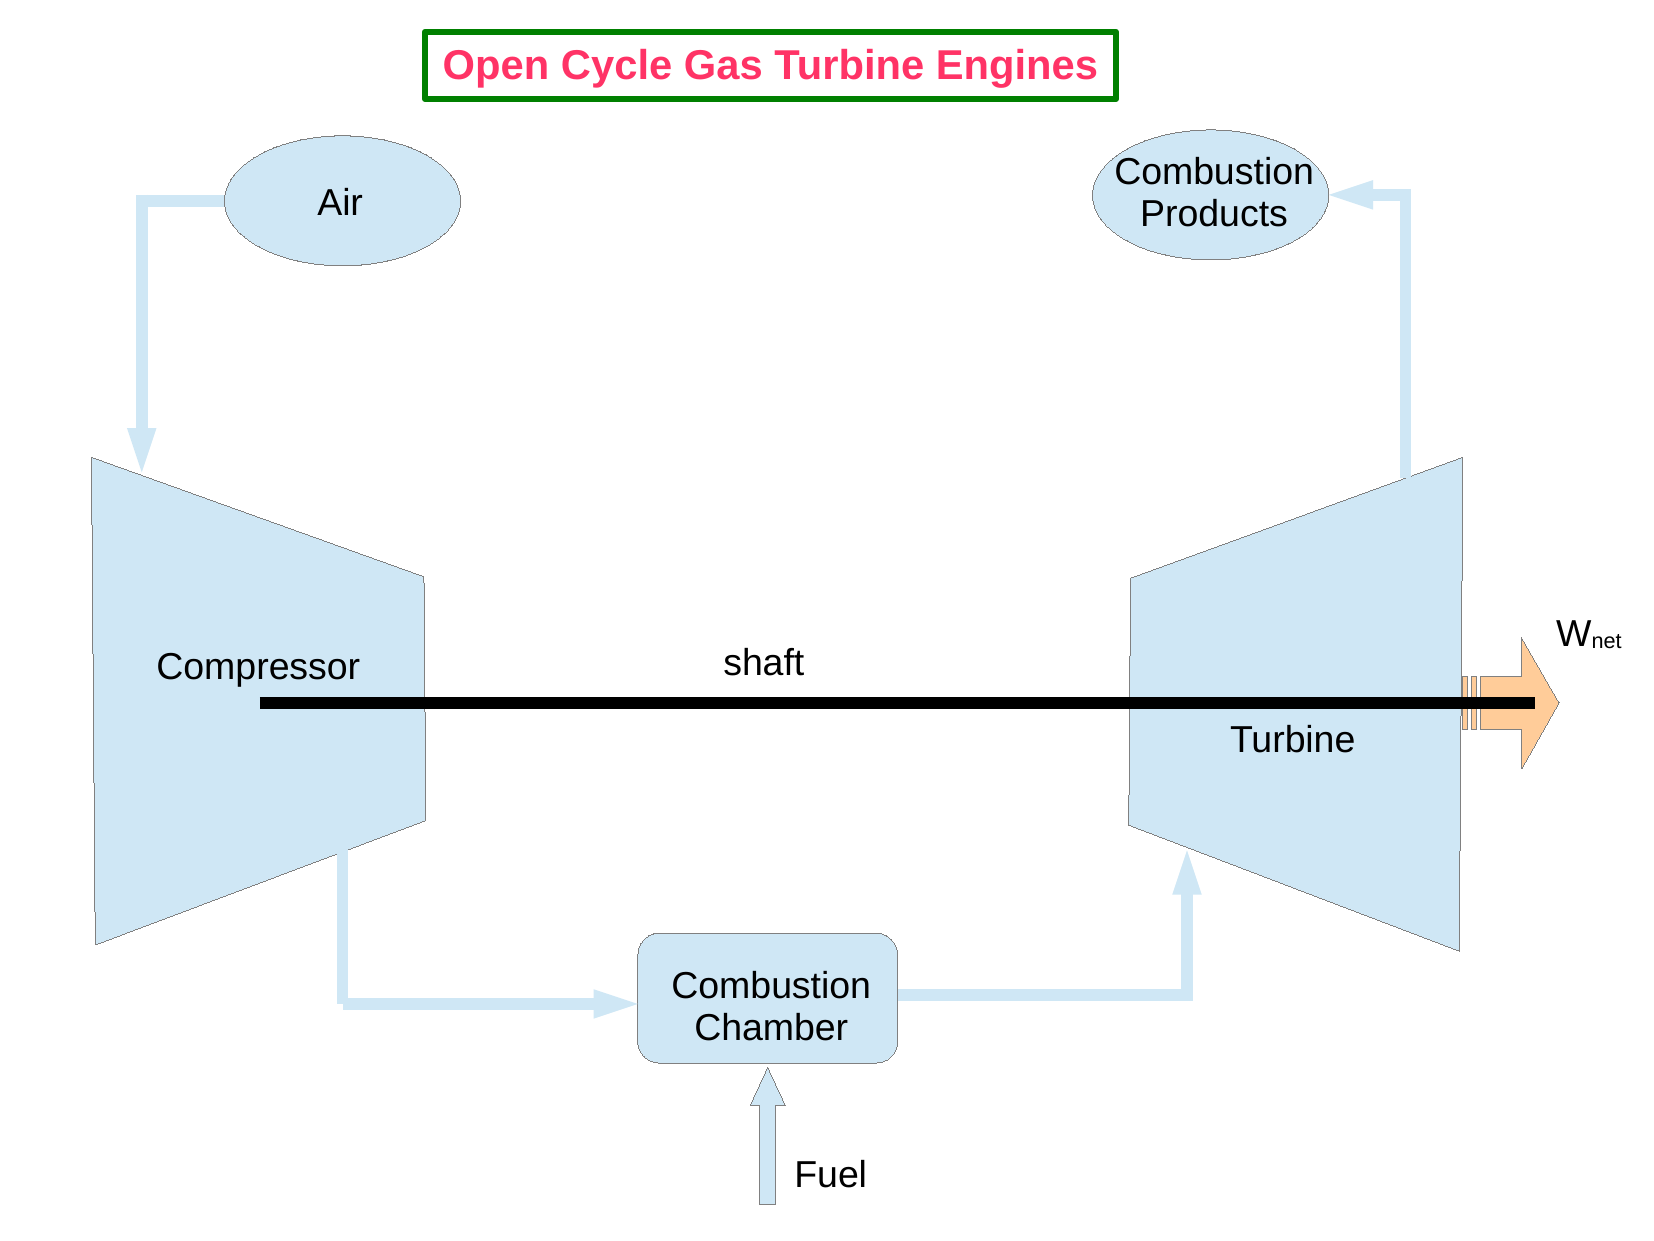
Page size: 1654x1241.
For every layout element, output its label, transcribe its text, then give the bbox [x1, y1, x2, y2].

text_box Fuel [779, 1145, 883, 1203]
text_box [1131, 243, 1291, 260]
text_box Compressor [141, 637, 376, 695]
text_box Combustion Chamber [656, 956, 886, 1056]
text_box [1139, 129, 1282, 143]
text_box Turbine [1215, 710, 1371, 768]
text_box Combustion Products [1099, 143, 1329, 243]
text_box [224, 135, 461, 266]
text_box Wnet [1541, 604, 1648, 674]
text_box [1480, 637, 1560, 769]
text_box Open Cycle Gas Turbine Engines [424, 31, 1117, 99]
text_box [1471, 709, 1477, 730]
text_box [750, 1067, 786, 1205]
text_box [1092, 173, 1099, 217]
text_box [1129, 457, 1468, 697]
text_box shaft [708, 634, 820, 691]
text_box [1471, 676, 1477, 697]
text_box Air [302, 173, 378, 231]
text_box [91, 457, 426, 945]
text_box [1128, 709, 1468, 952]
text_box [637, 933, 898, 1064]
